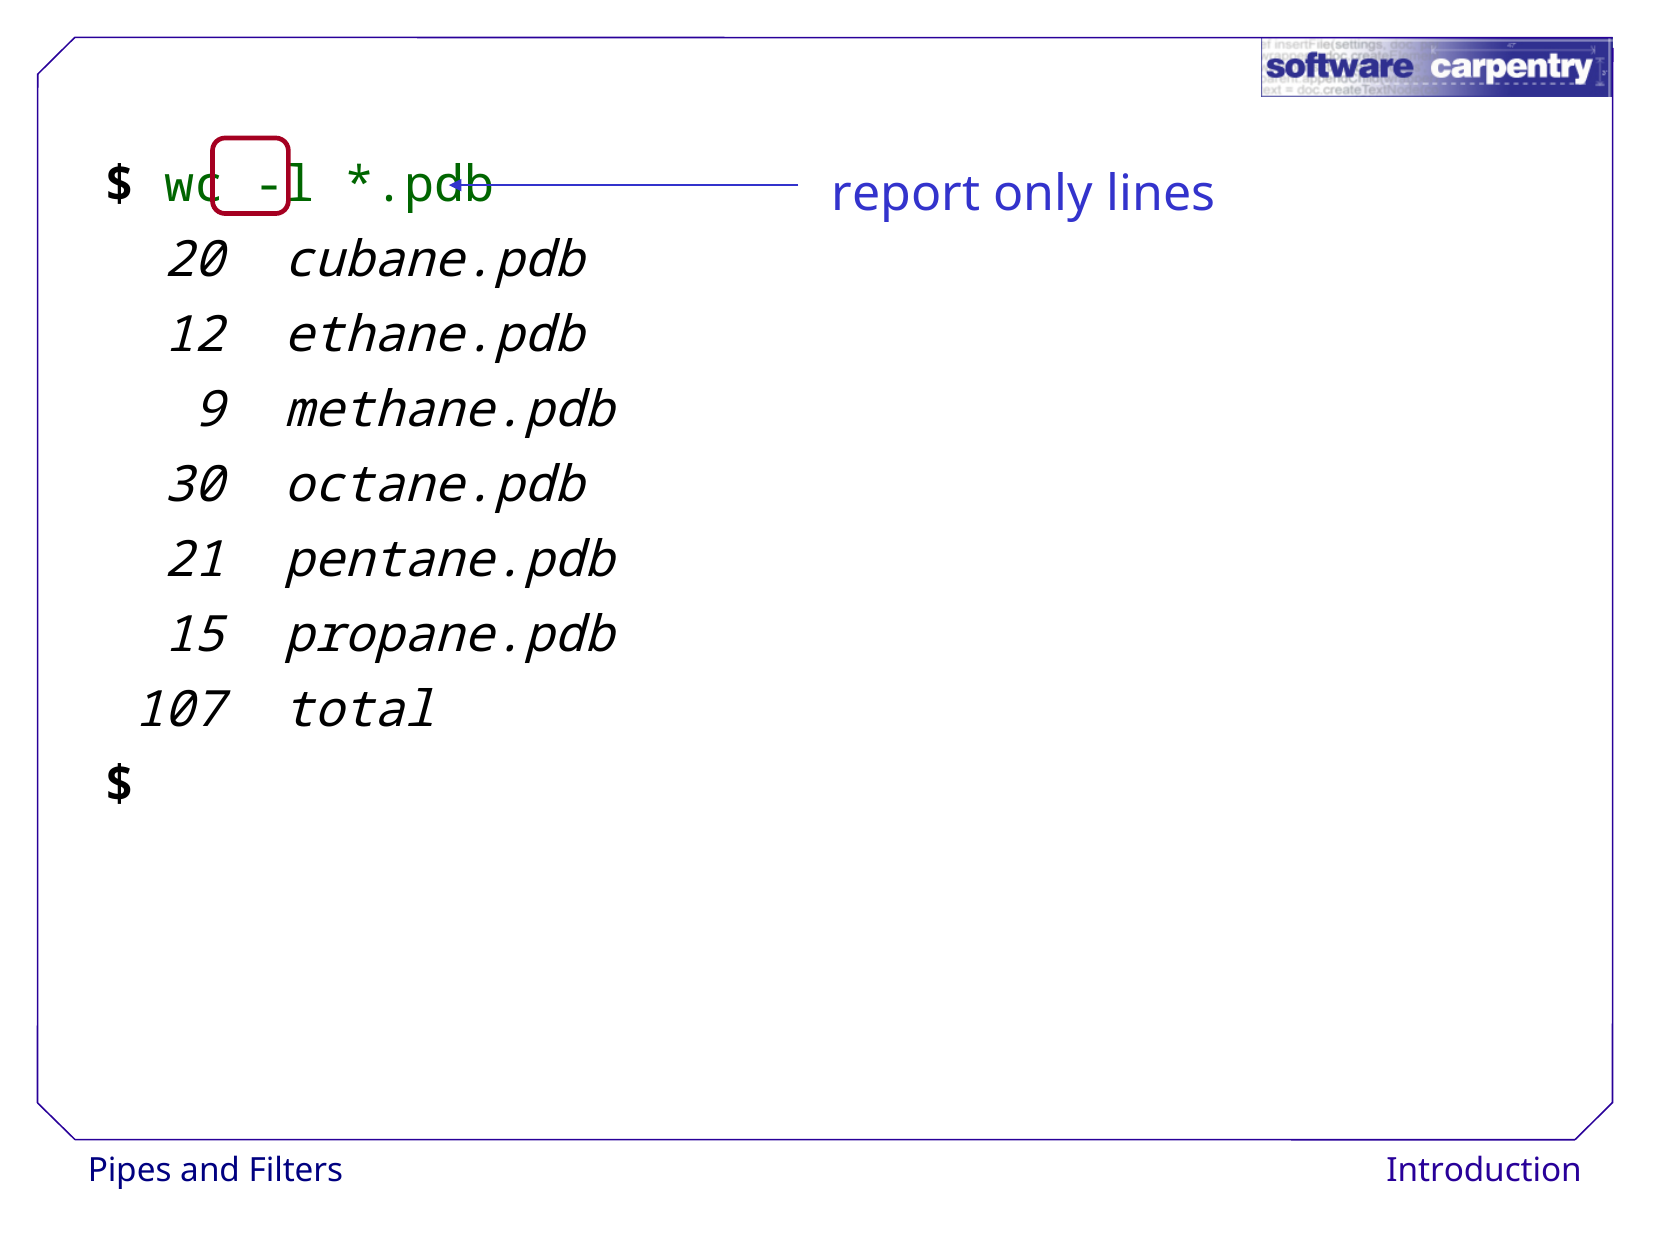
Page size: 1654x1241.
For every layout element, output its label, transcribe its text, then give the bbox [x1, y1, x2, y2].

text_box $ wc -l *.pdb 20 cubane.pdb 12 ethane.pdb 9 methane.pdb 30 octane.pdb 21 pentane.pdb 15 propane.pdb 107 total $ [89, 128, 1512, 1131]
picture [1261, 39, 1613, 97]
text_box report only lines [817, 137, 1602, 469]
